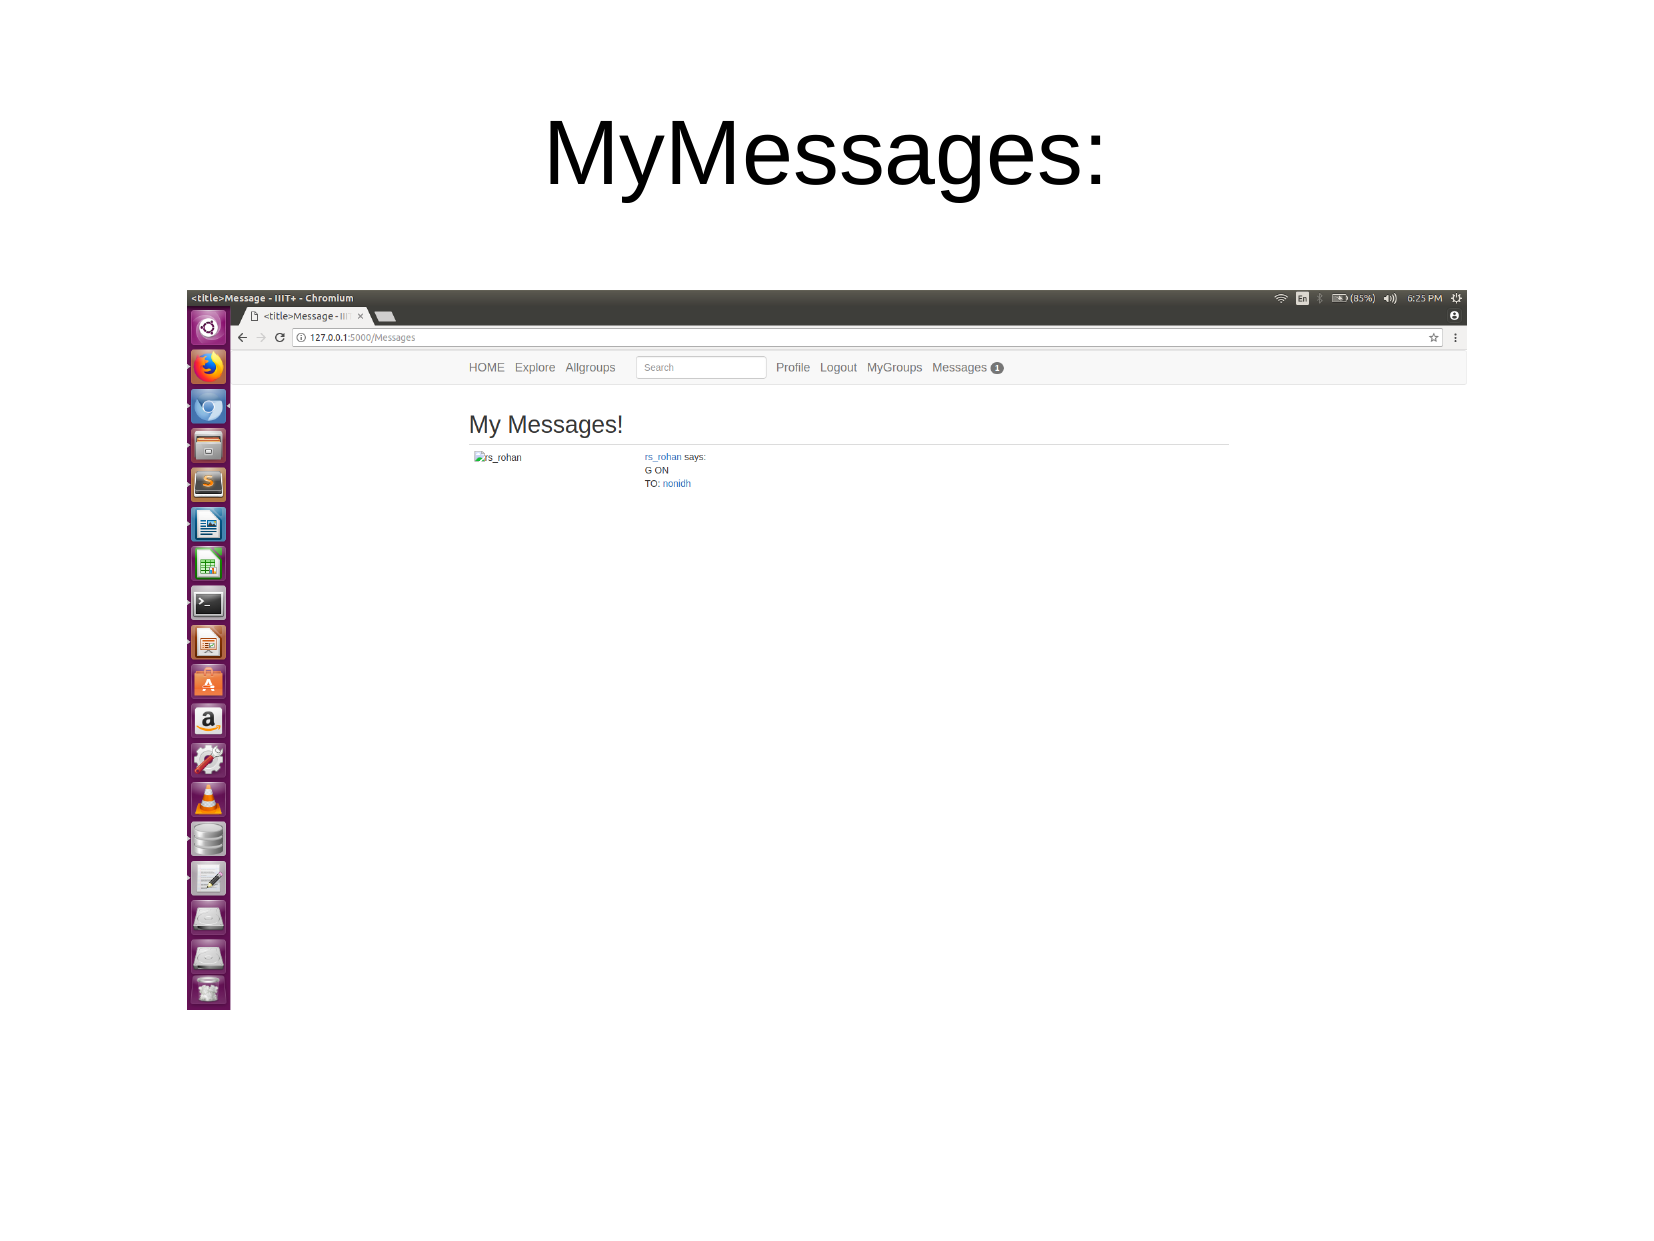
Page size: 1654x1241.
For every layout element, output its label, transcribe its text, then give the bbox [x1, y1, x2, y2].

picture [187, 290, 1467, 1010]
title MyMessages: [82, 49, 1571, 257]
